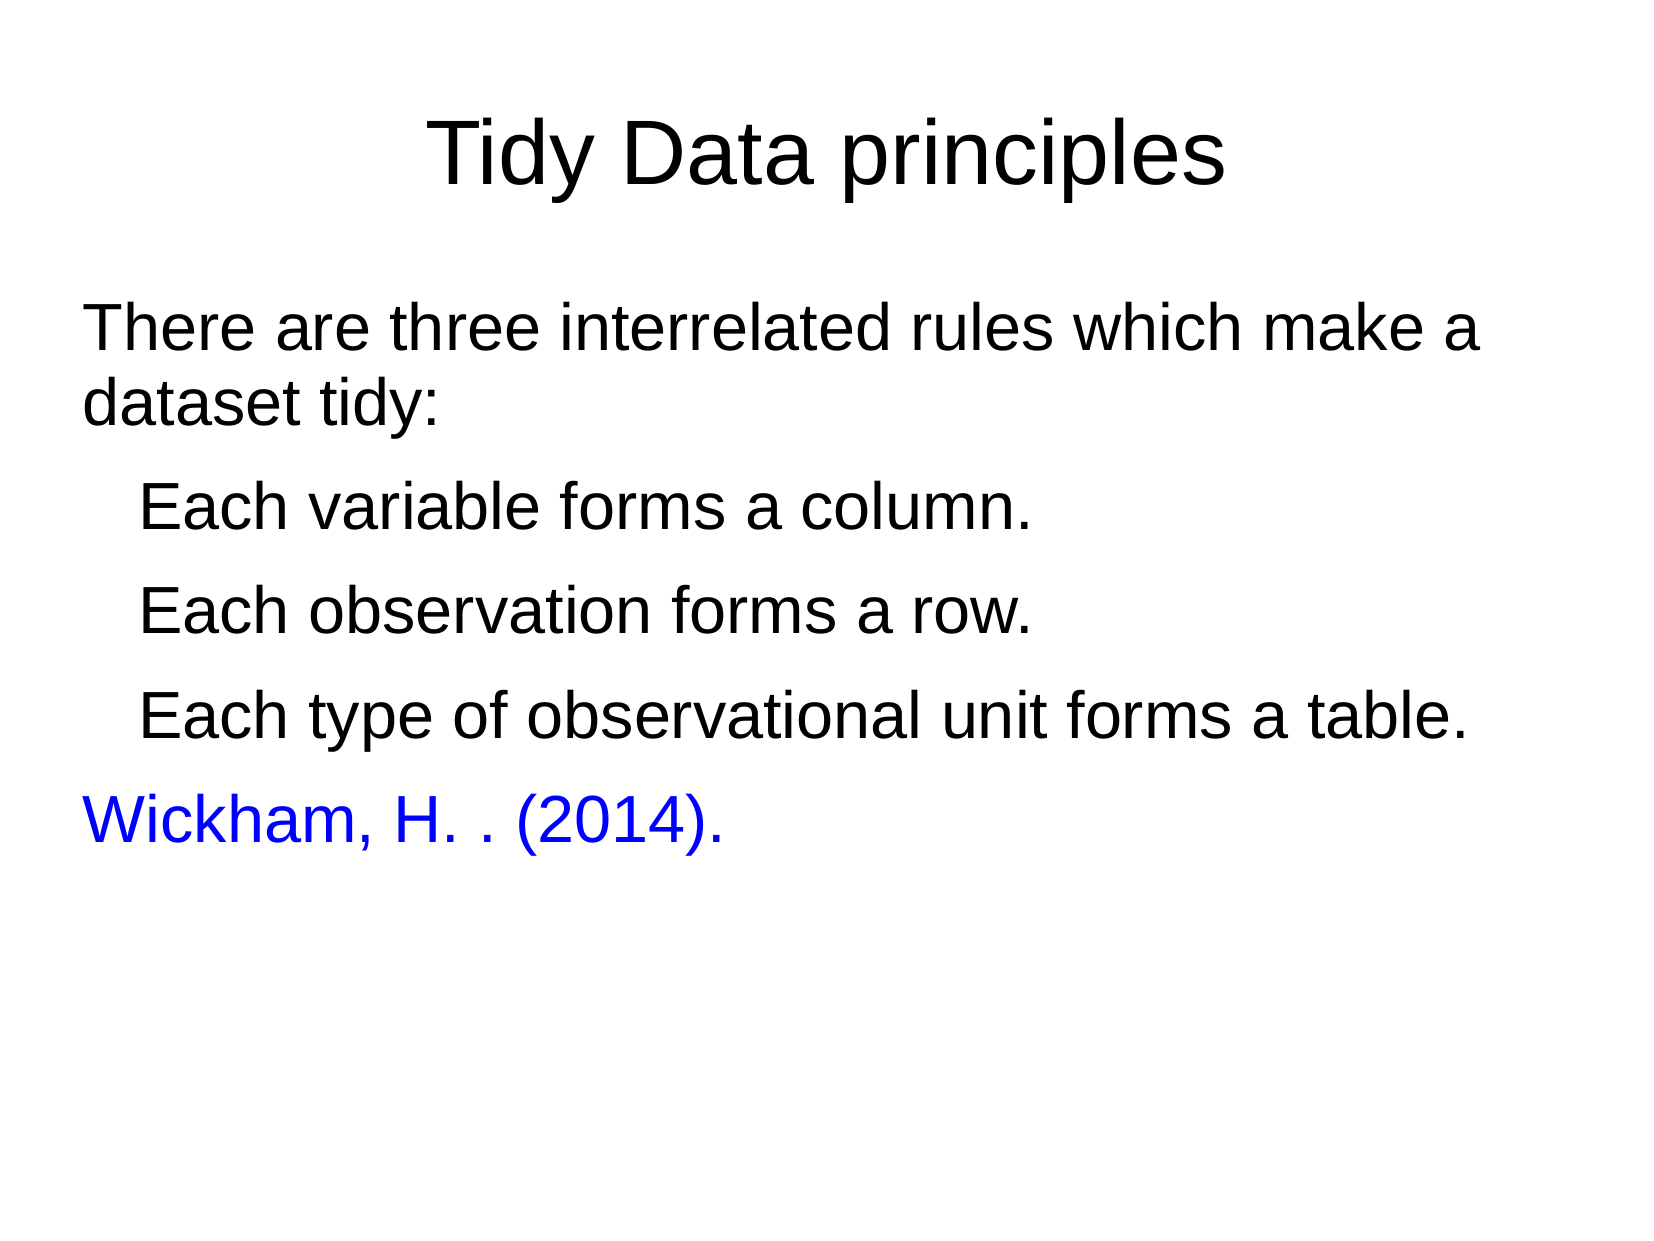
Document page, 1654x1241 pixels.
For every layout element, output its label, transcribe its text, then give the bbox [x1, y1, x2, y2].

list There are three interrelated rules which make a dataset tidy: 1 Each variable forms a column. 2 Each observation forms a row. 3 Each type of observational unit forms a table. Wickham, H. . (2014). [82, 290, 1571, 1109]
title Tidy Data principles [82, 49, 1571, 257]
